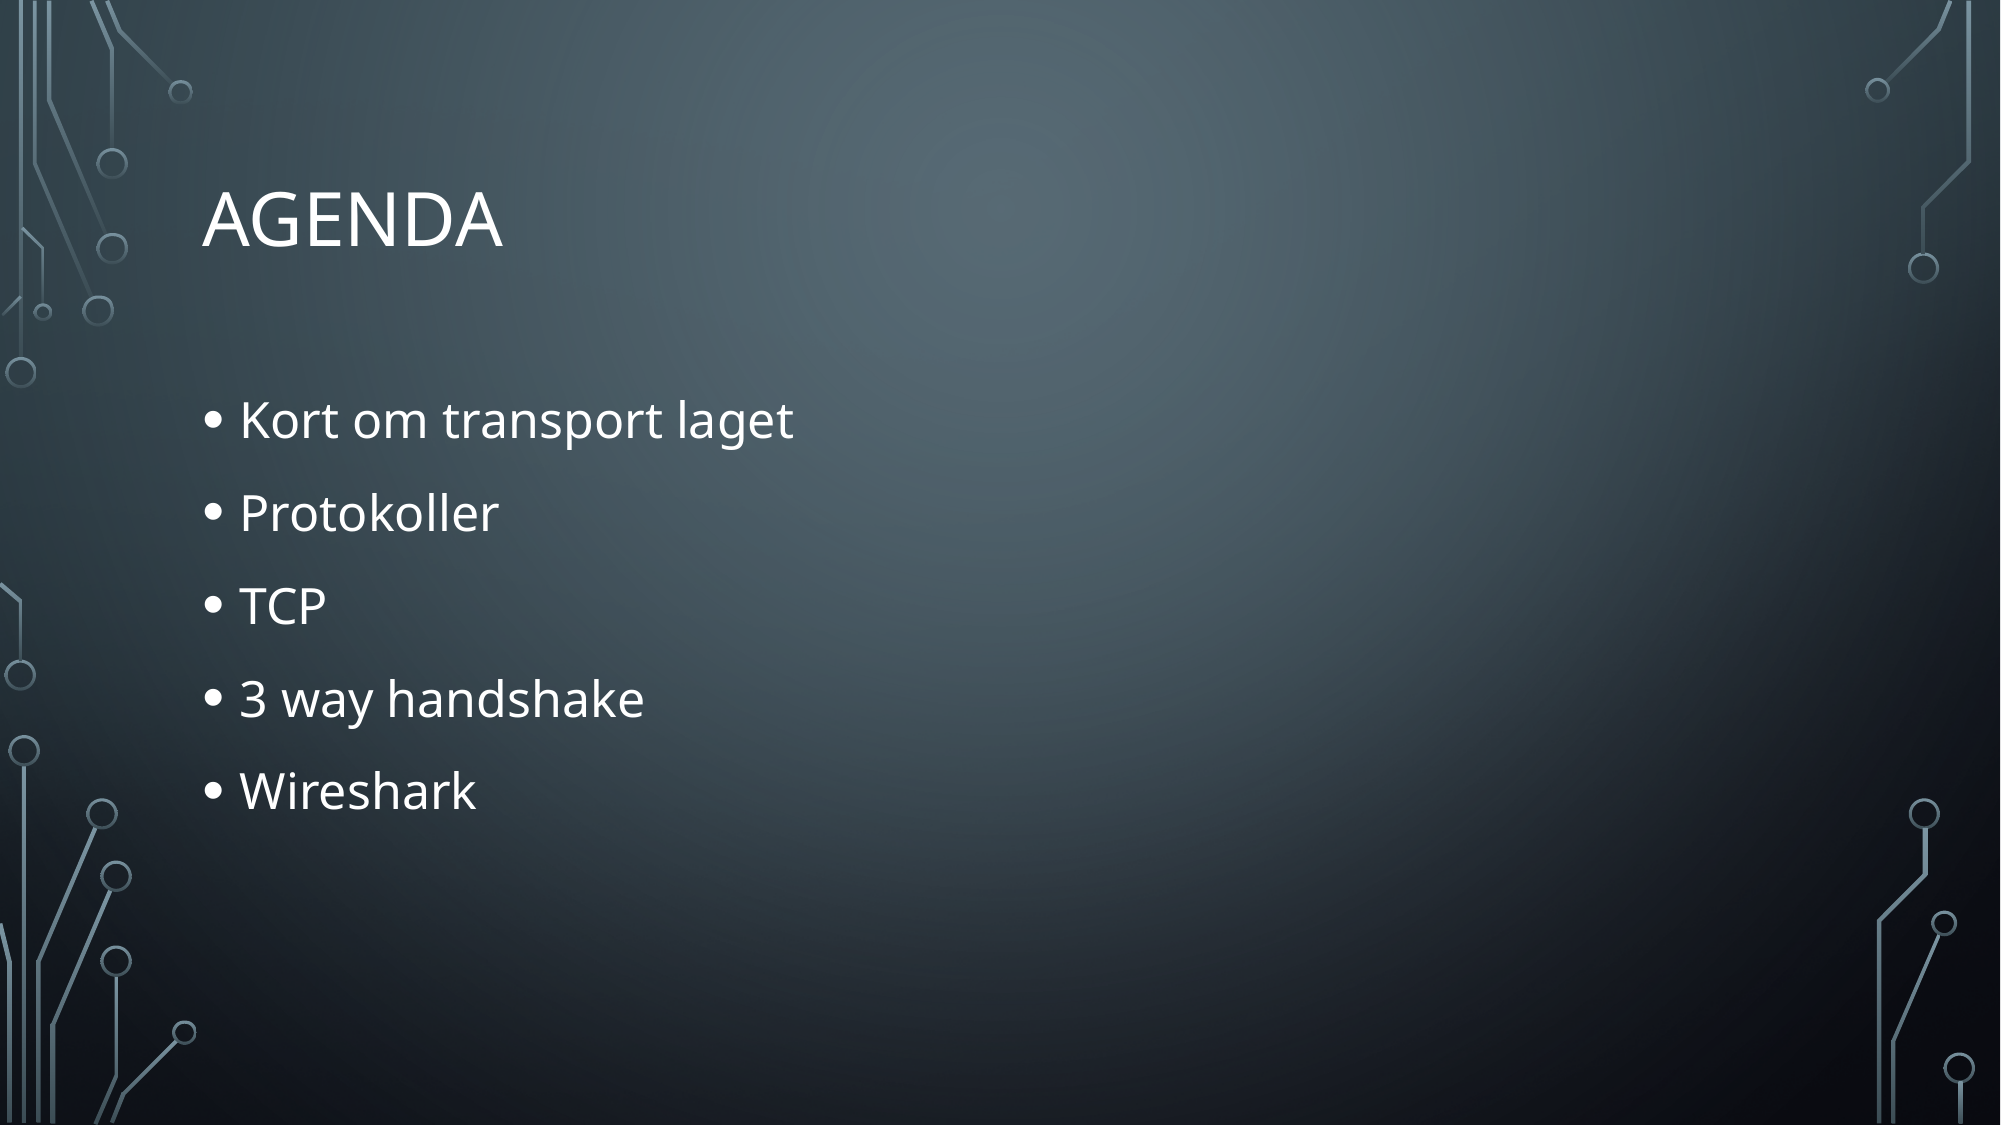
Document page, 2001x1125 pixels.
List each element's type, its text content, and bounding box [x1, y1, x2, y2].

title Agenda [187, 101, 1813, 344]
list Kort om transport laget Protokoller TCP 3 way handshake Wireshark [187, 369, 1813, 951]
